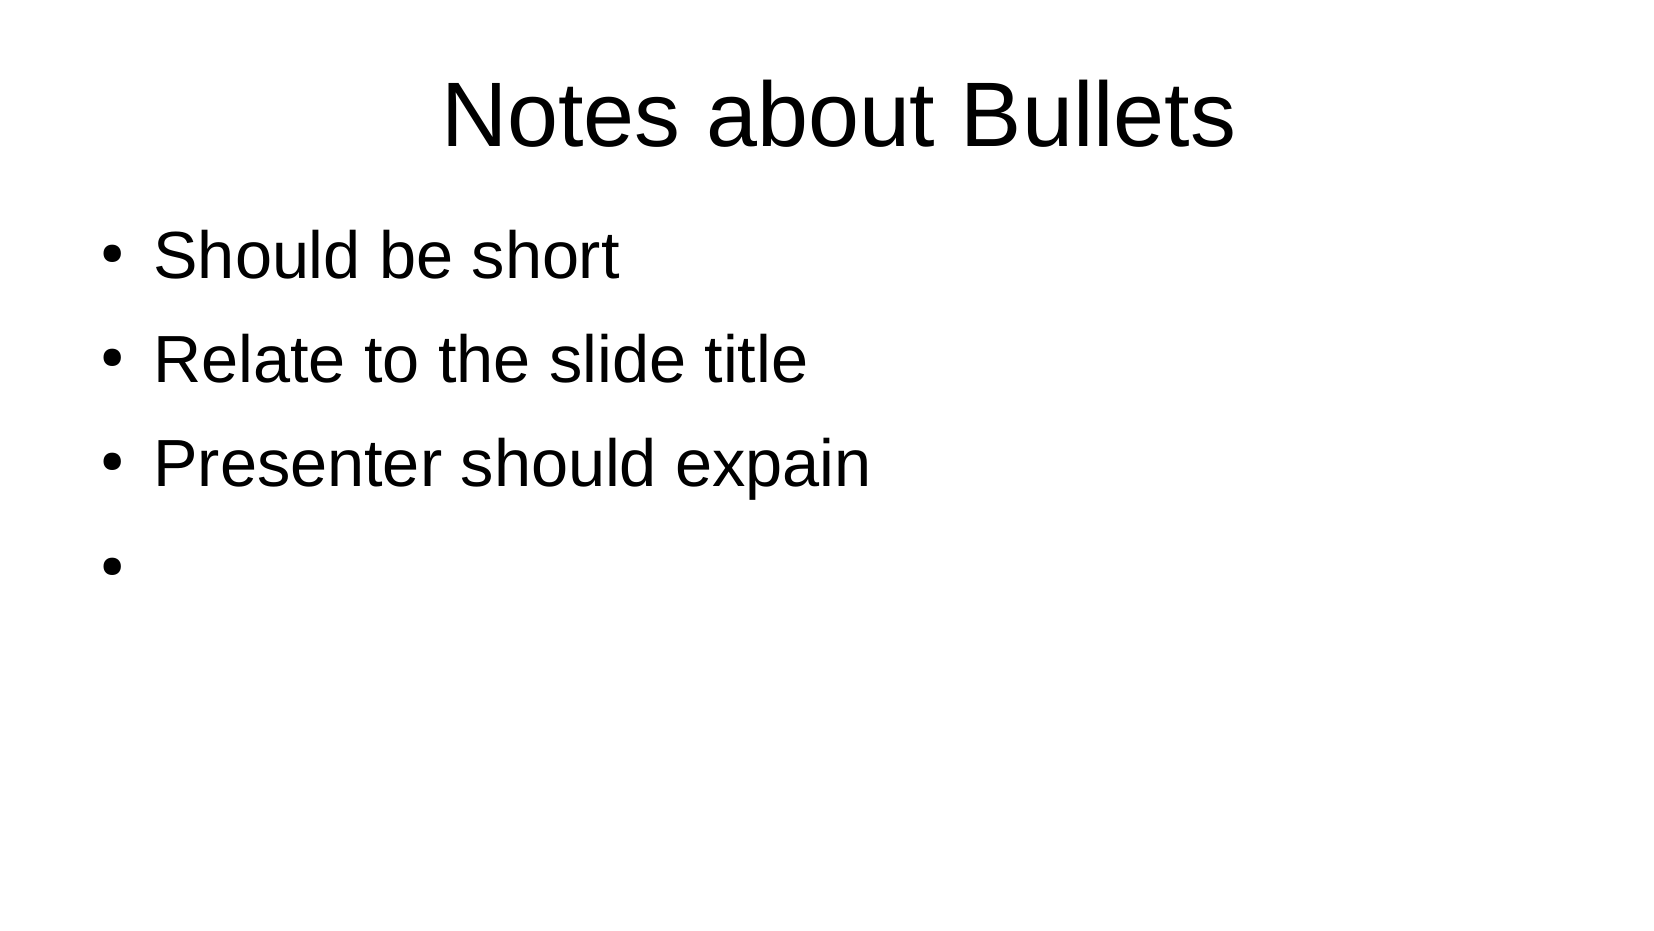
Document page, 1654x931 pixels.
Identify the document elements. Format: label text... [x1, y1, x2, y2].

title Notes about Bullets [82, 37, 1571, 193]
list Should be short Relate to the slide title Presenter should expain [82, 217, 1571, 758]
